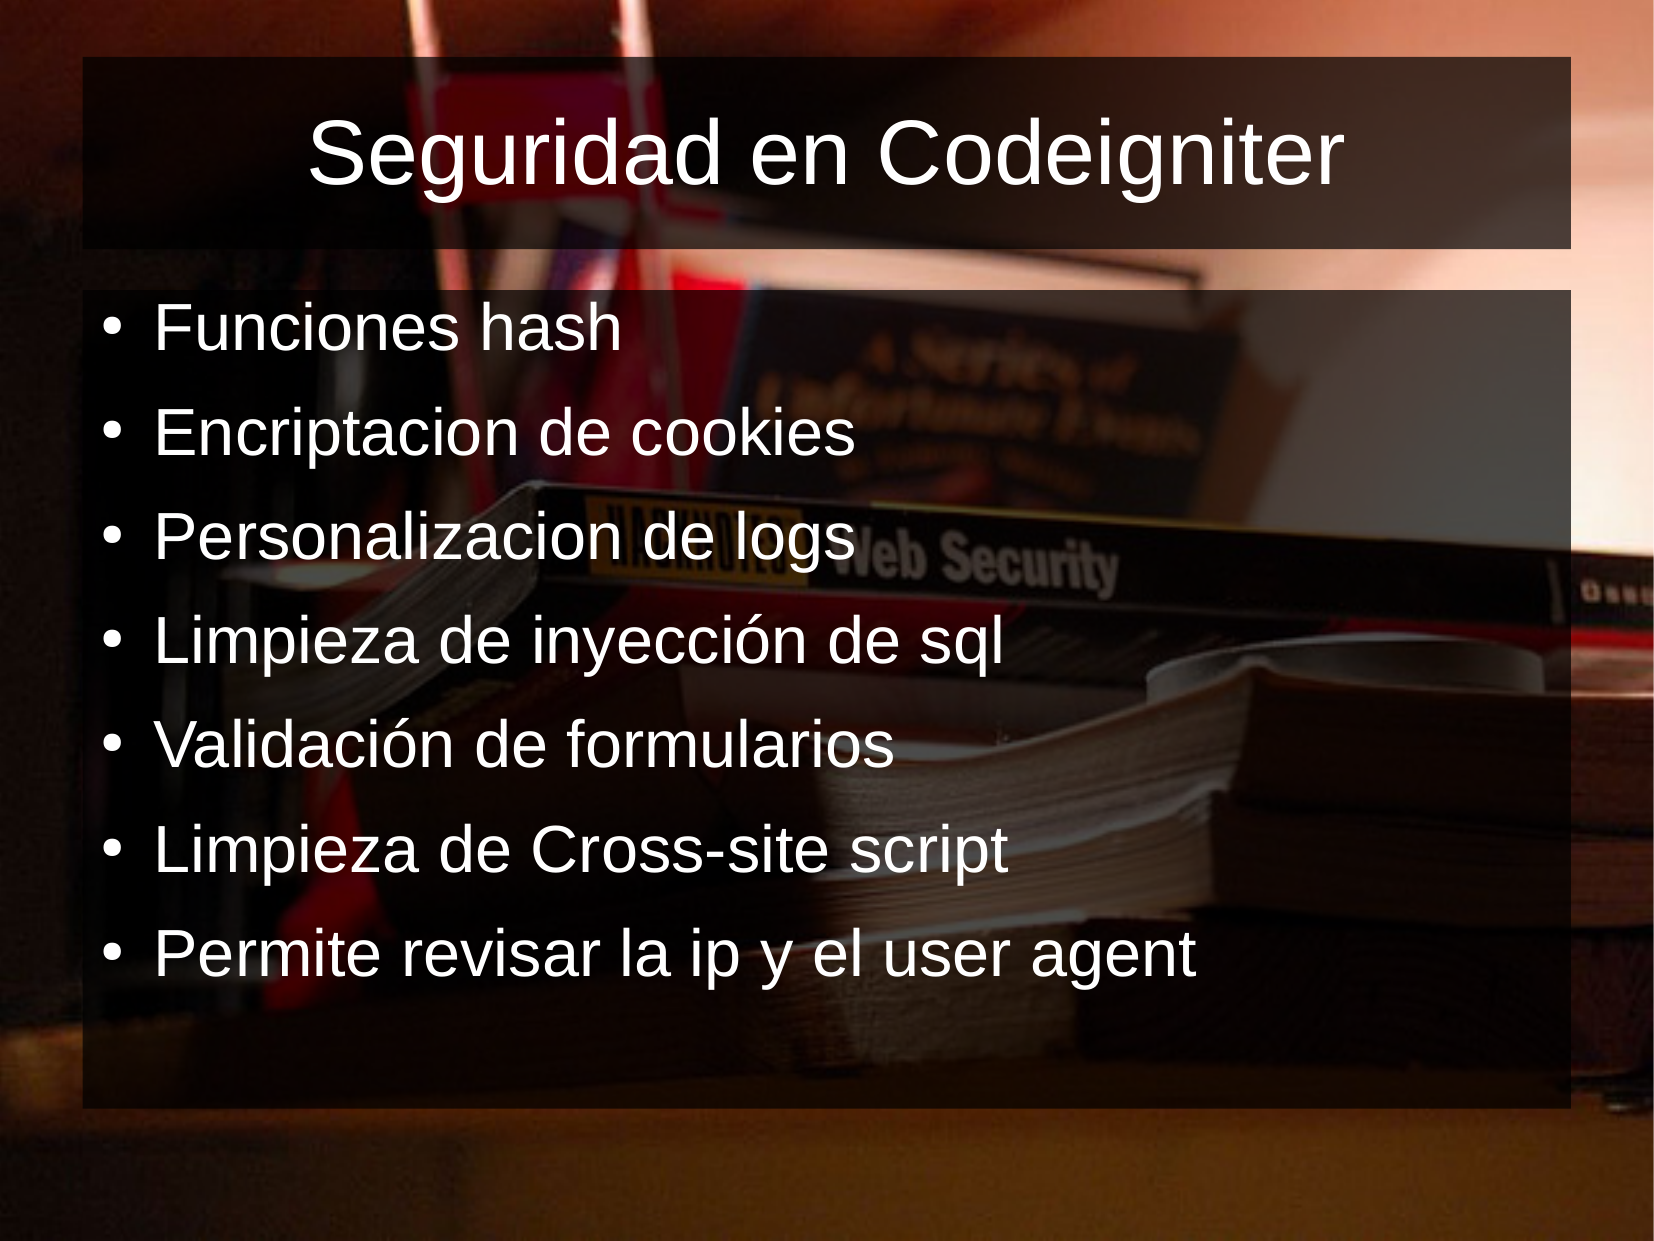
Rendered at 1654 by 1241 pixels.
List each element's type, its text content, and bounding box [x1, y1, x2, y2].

title Seguridad en Codeigniter [82, 56, 1571, 250]
list Funciones hash Encriptacion de cookies Personalizacion de logs Limpieza de inyección de sql Validación de formularios Limpieza de Cross-site script Permite revisar la ip y el user agent [82, 290, 1571, 1109]
picture [0, 0, 1654, 1241]
